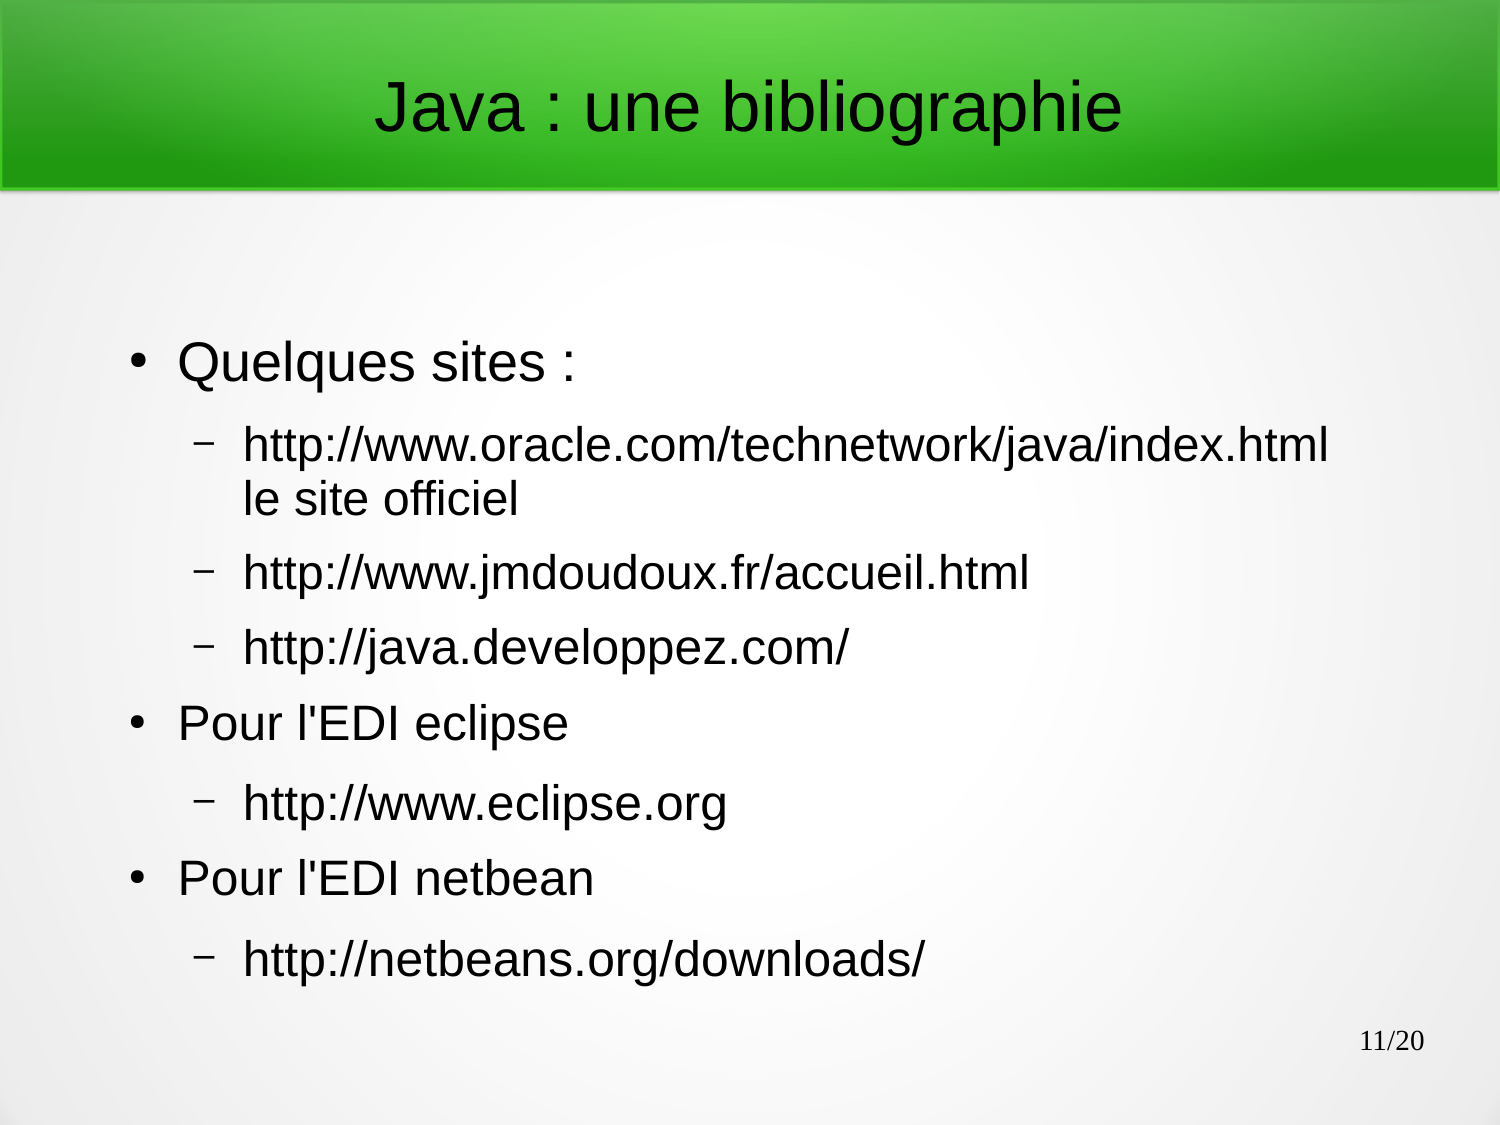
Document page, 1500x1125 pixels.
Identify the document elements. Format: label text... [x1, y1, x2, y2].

title Java : une bibliographie [75, 42, 1426, 172]
list Quelques sites : http://www.oracle.com/technetwork/java/index.html le site officiel http://www.jmdoudoux.fr/accueil.html http://java.developpez.com/ Pour l'EDI eclipse http://www.eclipse.org Pour l'EDI netbean http://netbeans.org/downloads/ [112, 330, 1388, 991]
